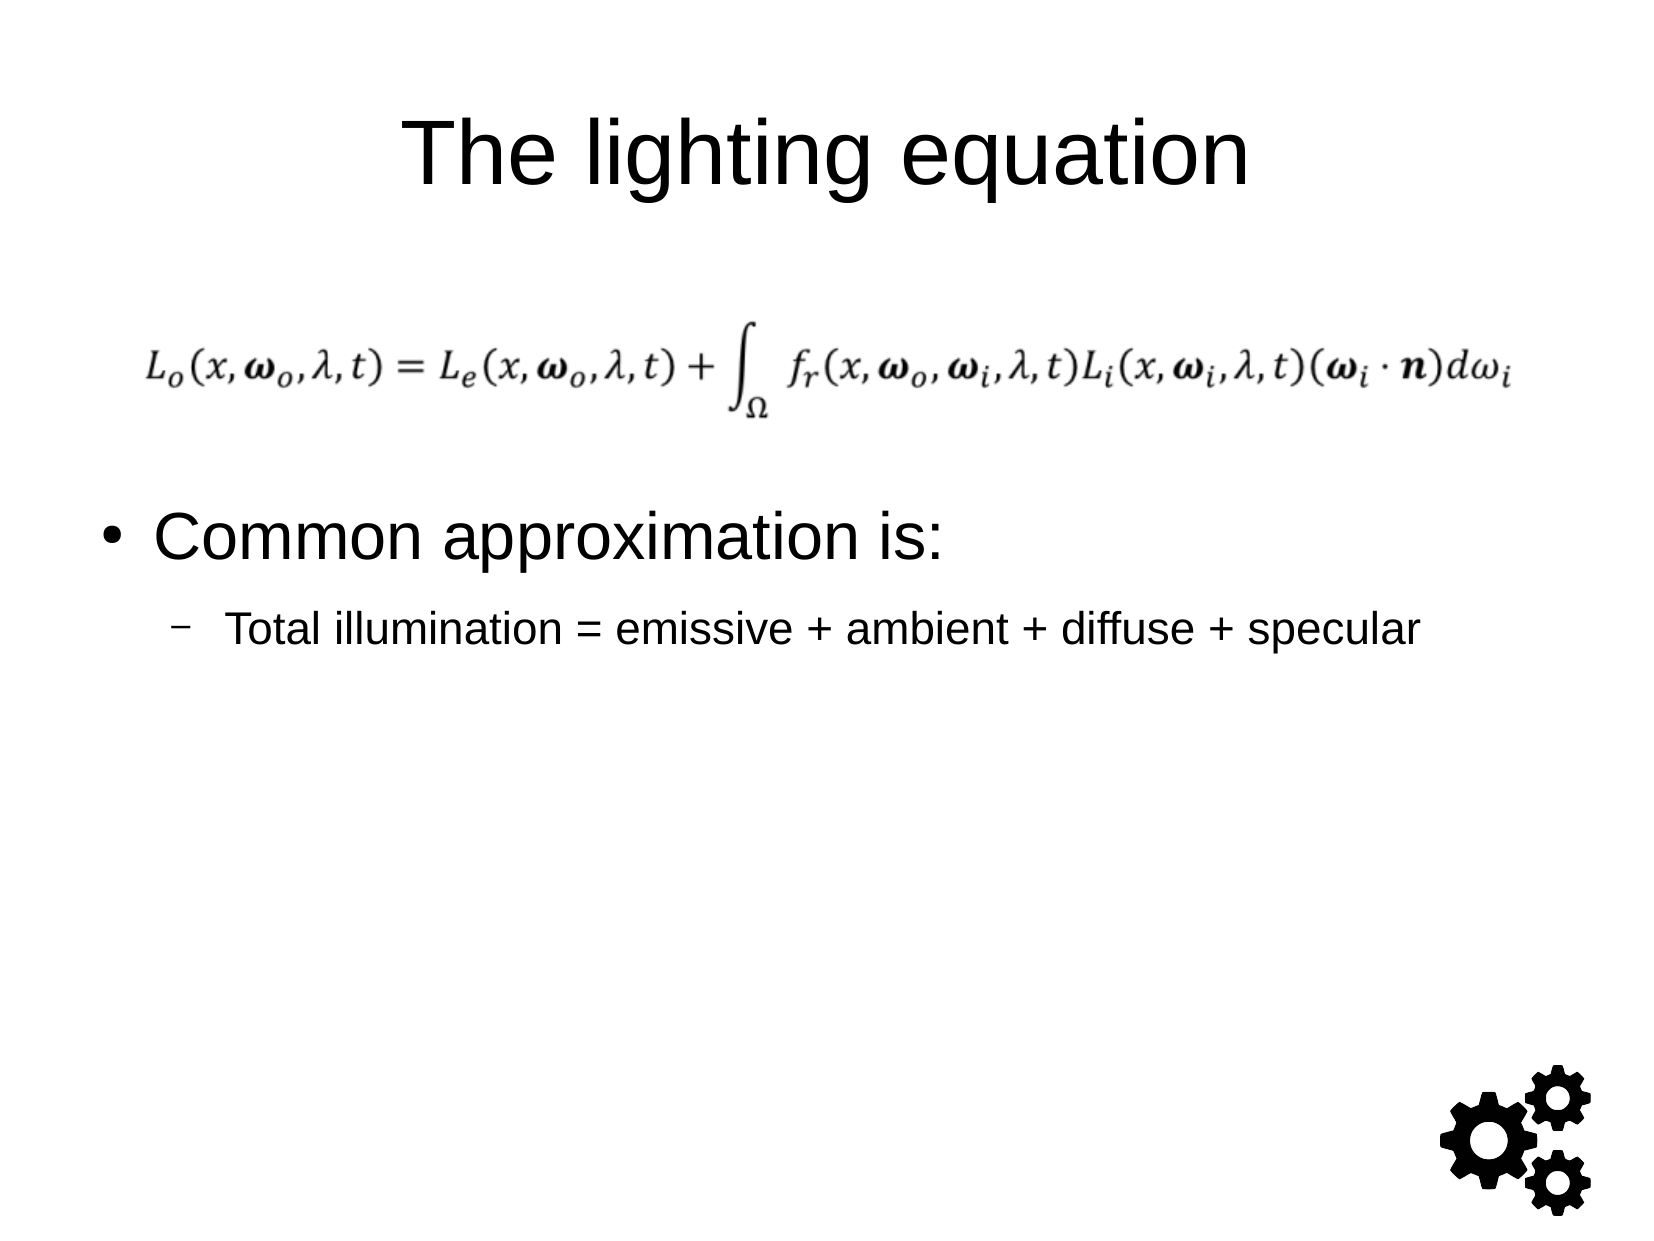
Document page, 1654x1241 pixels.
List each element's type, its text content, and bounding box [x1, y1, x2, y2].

picture [120, 308, 1536, 436]
picture [1440, 1065, 1591, 1216]
title The lighting equation [82, 49, 1571, 257]
list Common approximation is: Total illumination = emissive + ambient + diffuse + specular [82, 290, 1571, 1010]
